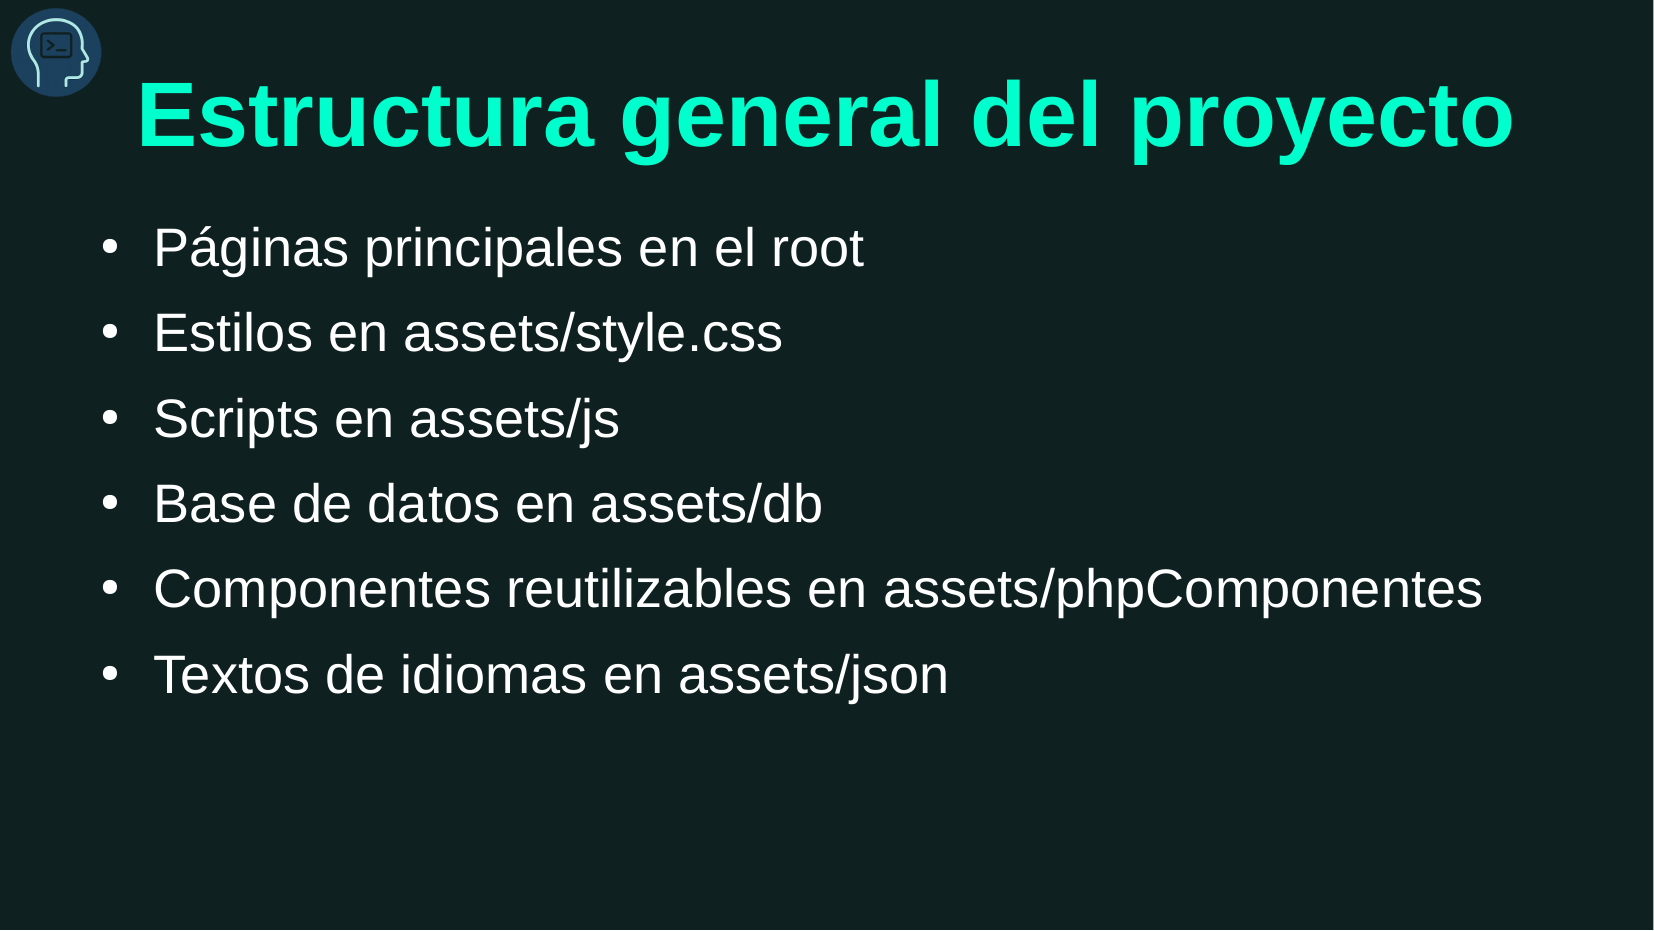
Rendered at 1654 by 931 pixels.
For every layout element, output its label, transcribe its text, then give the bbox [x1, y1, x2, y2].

title Estructura general del proyecto [82, 37, 1571, 193]
list Páginas principales en el root Estilos en assets/style.css Scripts en assets/js Base de datos en assets/db Componentes reutilizables en assets/phpComponentes Textos de idiomas en assets/json [82, 217, 1571, 758]
picture [0, 0, 130, 130]
